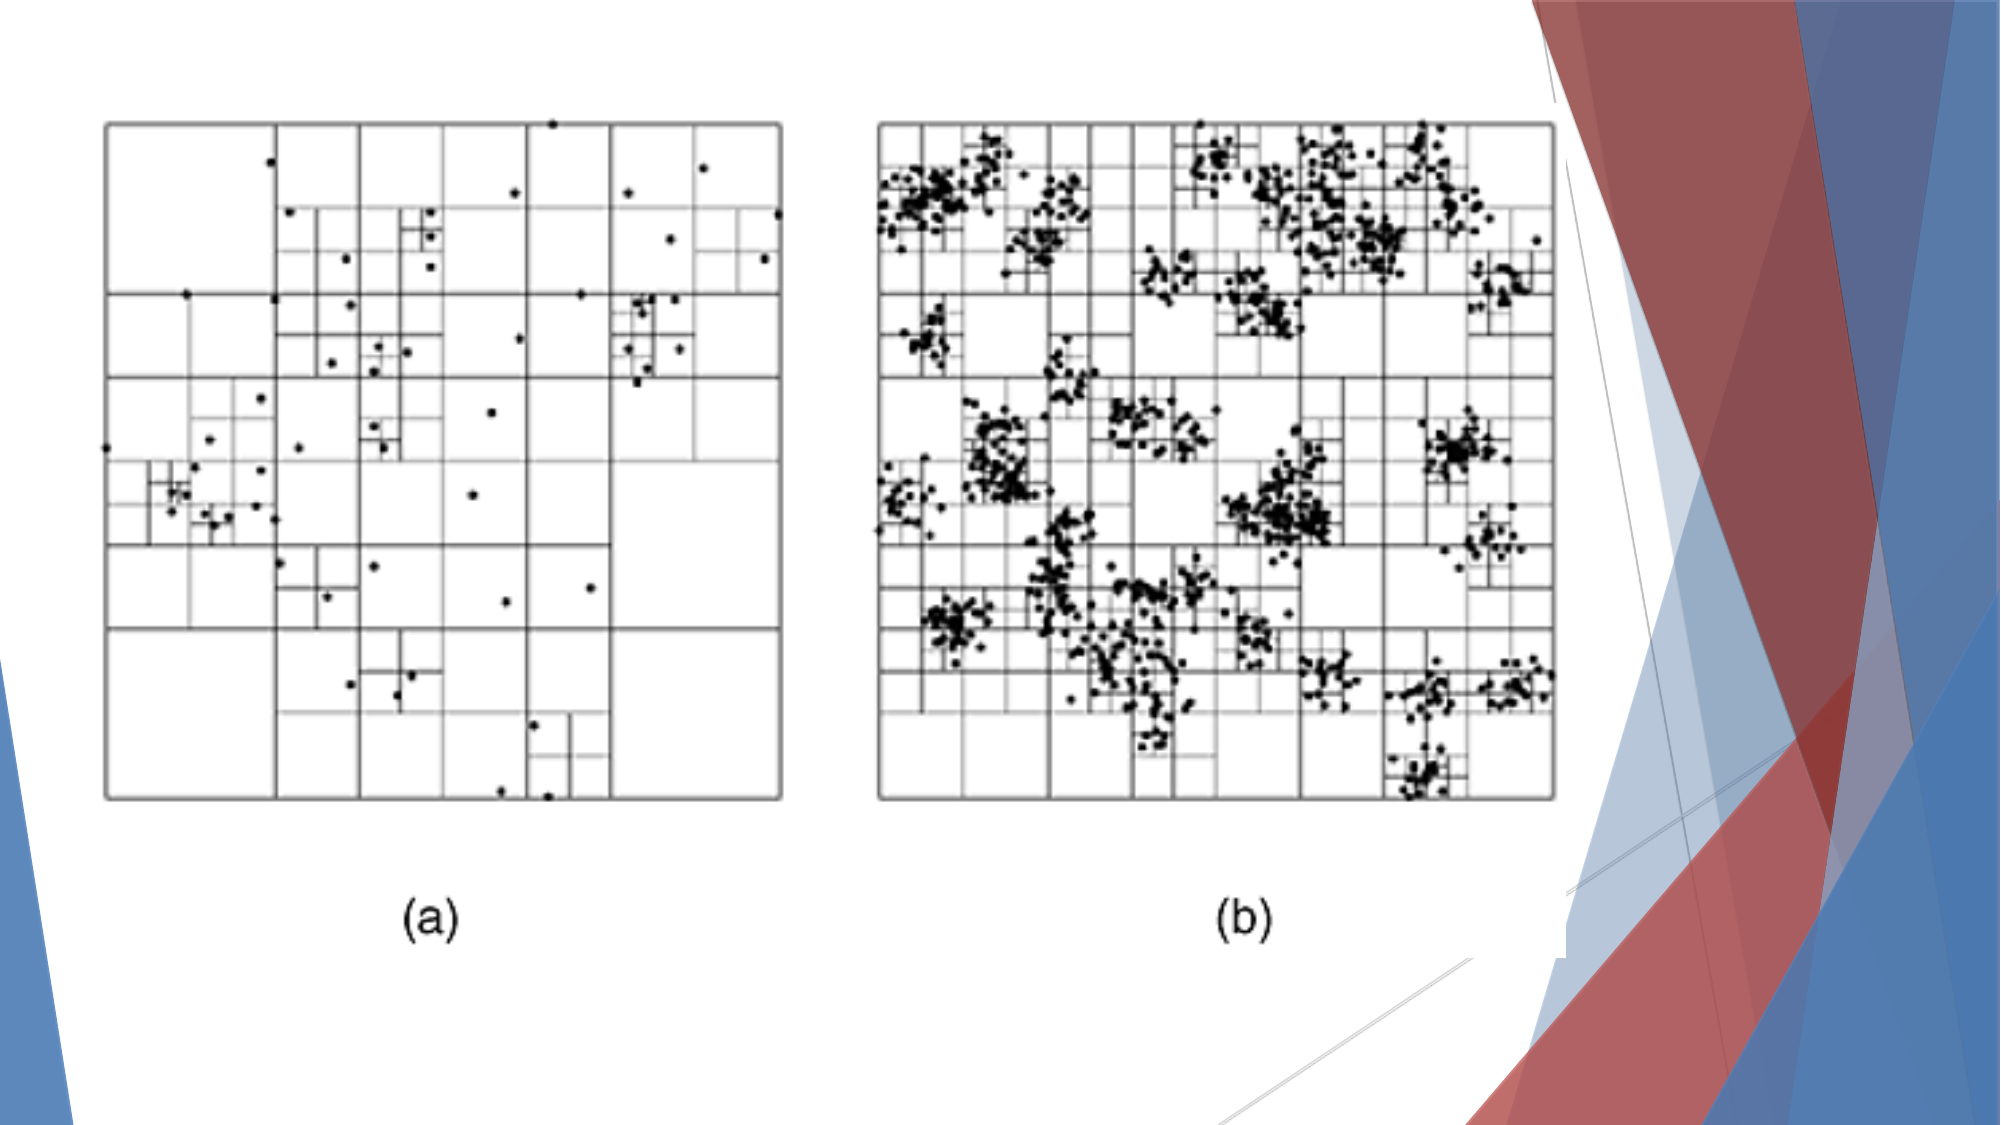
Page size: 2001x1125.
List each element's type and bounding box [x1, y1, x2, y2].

picture [88, 103, 1566, 958]
